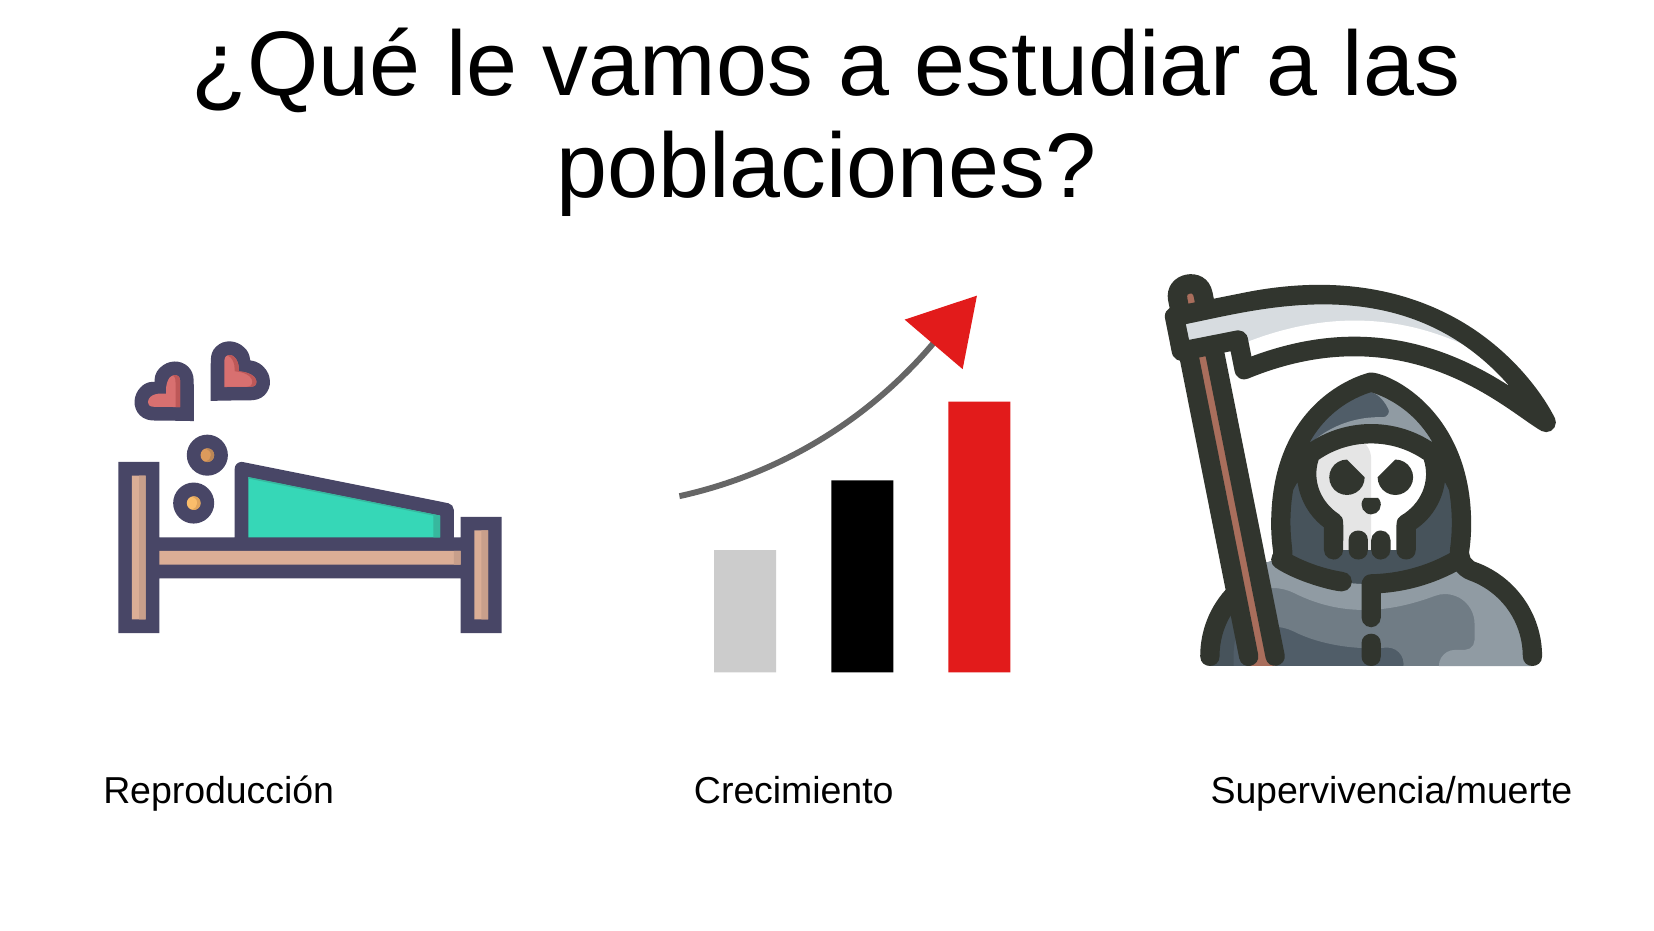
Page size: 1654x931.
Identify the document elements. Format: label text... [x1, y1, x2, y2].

picture [655, 295, 1034, 673]
text_box Reproducción Crecimiento Supervivencia/muerte [88, 762, 1588, 819]
picture [118, 295, 502, 680]
picture [1151, 265, 1565, 680]
title ¿Qué le vamos a estudiar a las poblaciones? [82, 12, 1571, 218]
